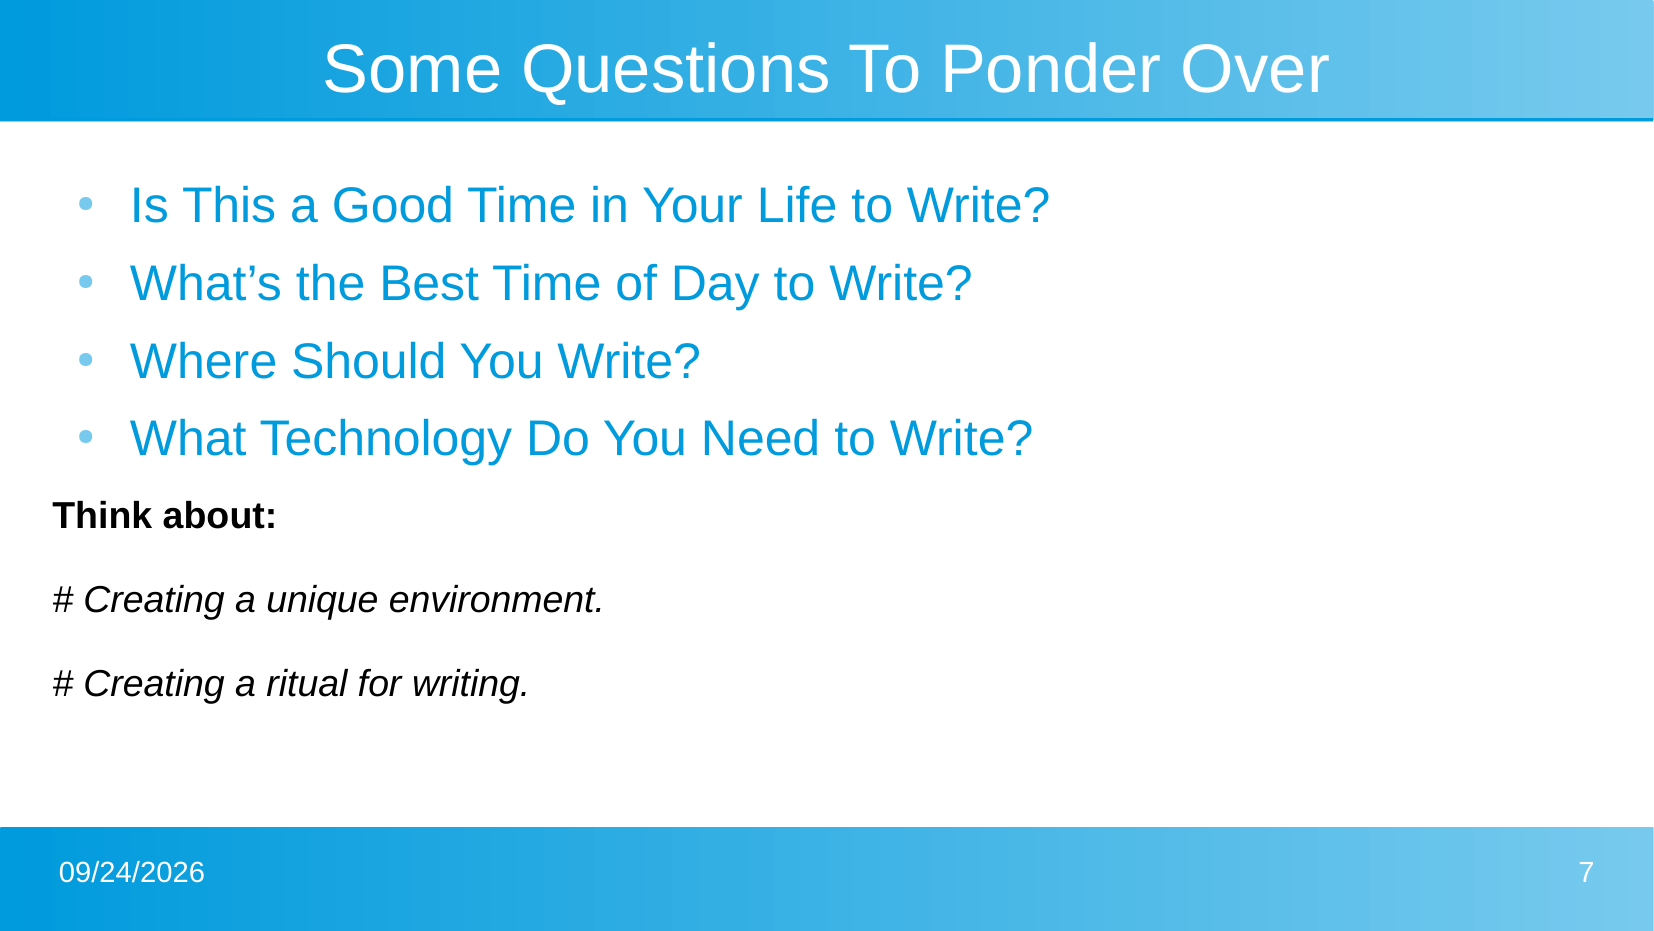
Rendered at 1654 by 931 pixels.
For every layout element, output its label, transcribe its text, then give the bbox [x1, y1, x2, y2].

list Is This a Good Time in Your Life to Write? What’s the Best Time of Day to Write? Where Should You Write? What Technology Do You Need to Write? [59, 177, 1595, 413]
text_box Think about: # Creating a unique environment. # Creating a ritual for writing. [37, 487, 1426, 797]
title Some Questions To Ponder Over [59, 29, 1595, 108]
